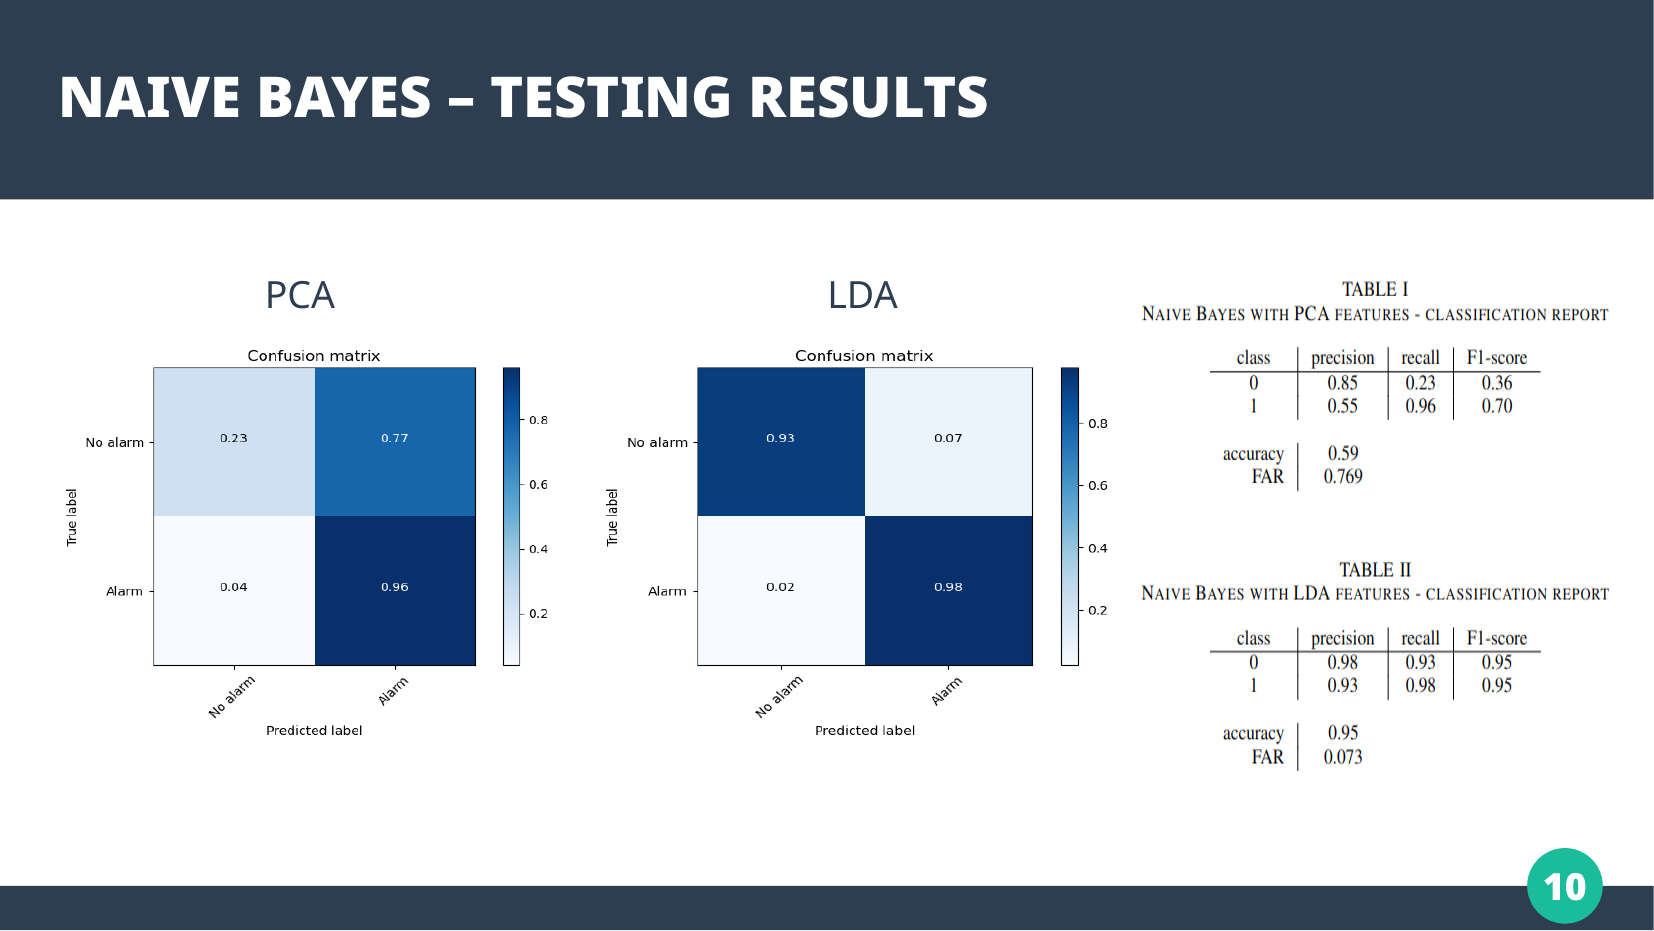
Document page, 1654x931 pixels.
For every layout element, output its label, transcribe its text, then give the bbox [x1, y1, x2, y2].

text_box PCA [112, 262, 488, 325]
title NAIVE BAYES – TESTING RESULTS [59, 37, 1595, 155]
picture [5, 262, 1613, 788]
text_box LDA [675, 262, 1051, 325]
